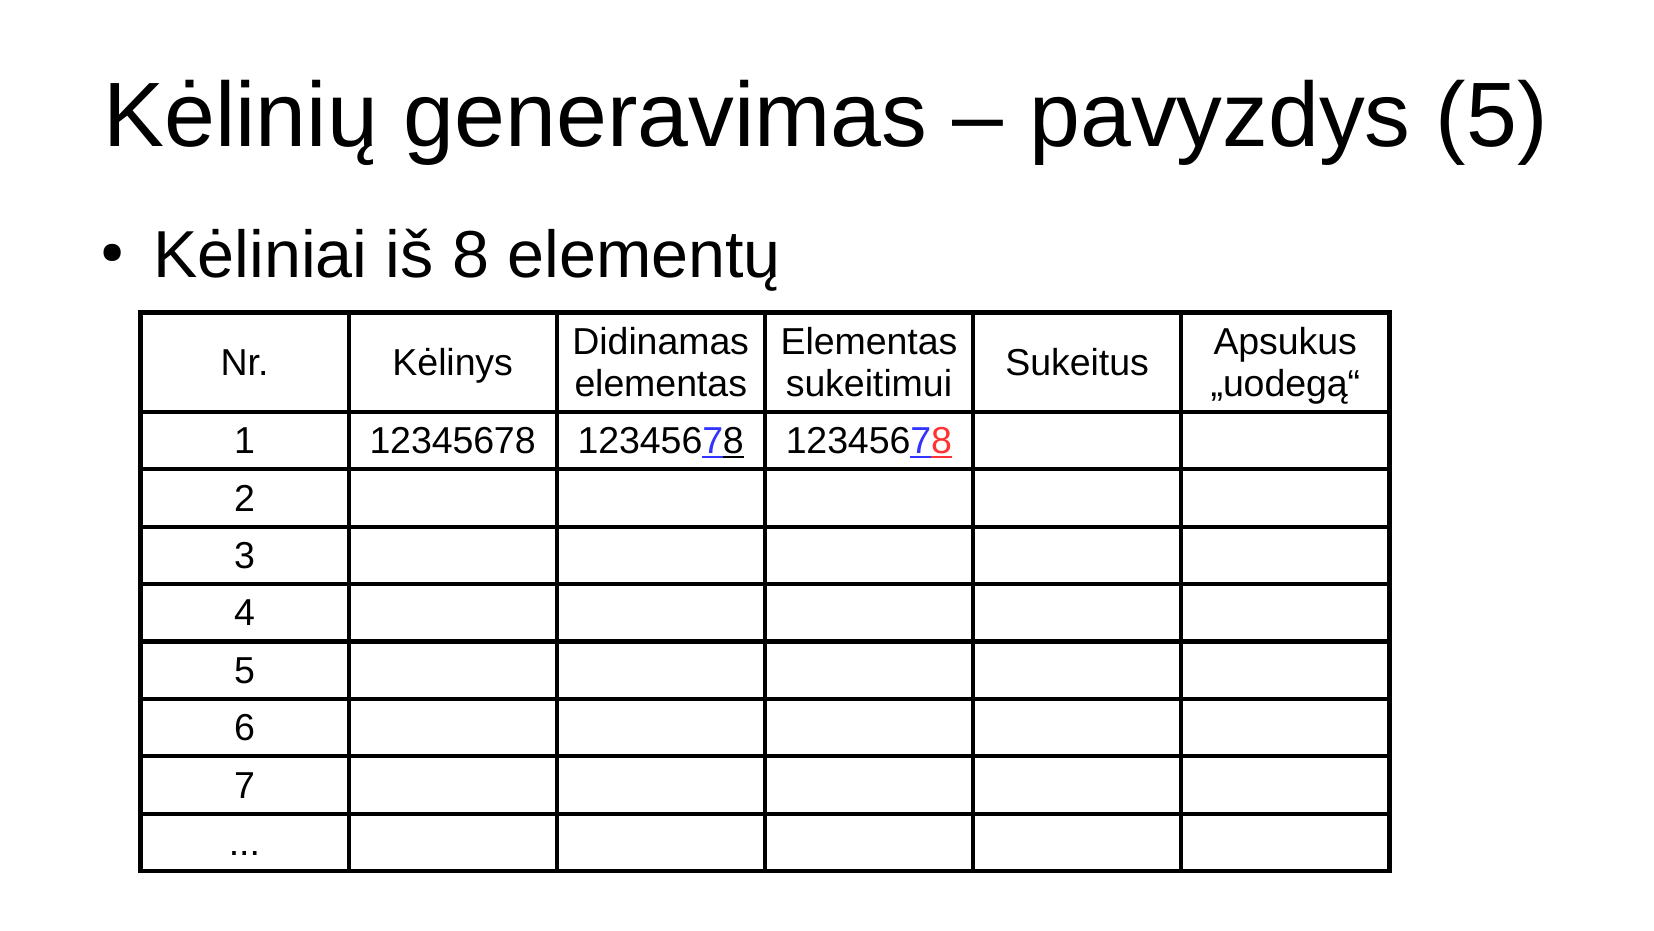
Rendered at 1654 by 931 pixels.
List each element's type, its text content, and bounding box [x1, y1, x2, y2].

table_cell [975, 701, 1179, 754]
table_cell [559, 758, 763, 812]
table_cell [767, 529, 971, 582]
table_cell [351, 586, 555, 639]
table_cell [767, 586, 971, 639]
table_cell [975, 644, 1179, 697]
table_cell [351, 701, 555, 754]
table_cell 12345678 [559, 414, 763, 467]
table_cell [559, 644, 763, 697]
table_cell [975, 586, 1179, 639]
table_header Sukeitus [975, 315, 1179, 410]
table_cell 6 [143, 701, 347, 754]
table_cell [767, 816, 971, 869]
table_cell [767, 758, 971, 812]
table_cell [559, 471, 763, 525]
table_cell [559, 586, 763, 639]
table_cell [1183, 701, 1387, 754]
table_cell 12345678 [767, 414, 971, 467]
table_cell [351, 758, 555, 812]
title Kėlinių generavimas – pavyzdys (5) [82, 36, 1571, 193]
list Kėliniai iš 8 elementų [82, 217, 1571, 757]
table_cell 4 [143, 586, 347, 639]
table_cell [975, 414, 1179, 467]
table_cell [1183, 414, 1387, 467]
table_cell [1183, 586, 1387, 639]
table_header Kėlinys [351, 315, 555, 410]
table_cell [767, 701, 971, 754]
table_cell [767, 471, 971, 525]
table_cell [767, 644, 971, 697]
table_cell [559, 529, 763, 582]
table_cell [351, 644, 555, 697]
table_header Didinamas elementas [559, 315, 763, 410]
table_cell [1183, 758, 1387, 812]
table_cell [975, 471, 1179, 525]
table_cell [559, 701, 763, 754]
table_cell 1 [143, 414, 347, 467]
table_cell [559, 816, 763, 869]
table_header Nr. [143, 315, 347, 410]
table_cell [351, 471, 555, 525]
table_cell [351, 529, 555, 582]
table_cell [975, 529, 1179, 582]
table_cell [975, 758, 1179, 812]
table_cell [1183, 644, 1387, 697]
table_header Elementas sukeitimui [767, 315, 971, 410]
table_cell ... [143, 816, 347, 869]
table_cell [975, 816, 1179, 869]
table_cell [1183, 816, 1387, 869]
table_cell 3 [143, 529, 347, 582]
table_cell [1183, 529, 1387, 582]
table_cell [351, 816, 555, 869]
table_cell 7 [143, 758, 347, 812]
table_cell 12345678 [351, 414, 555, 467]
table_header Apsukus „uodegą“ [1183, 315, 1387, 410]
table_cell [1183, 471, 1387, 525]
table_cell 5 [143, 644, 347, 697]
table_cell 2 [143, 471, 347, 525]
